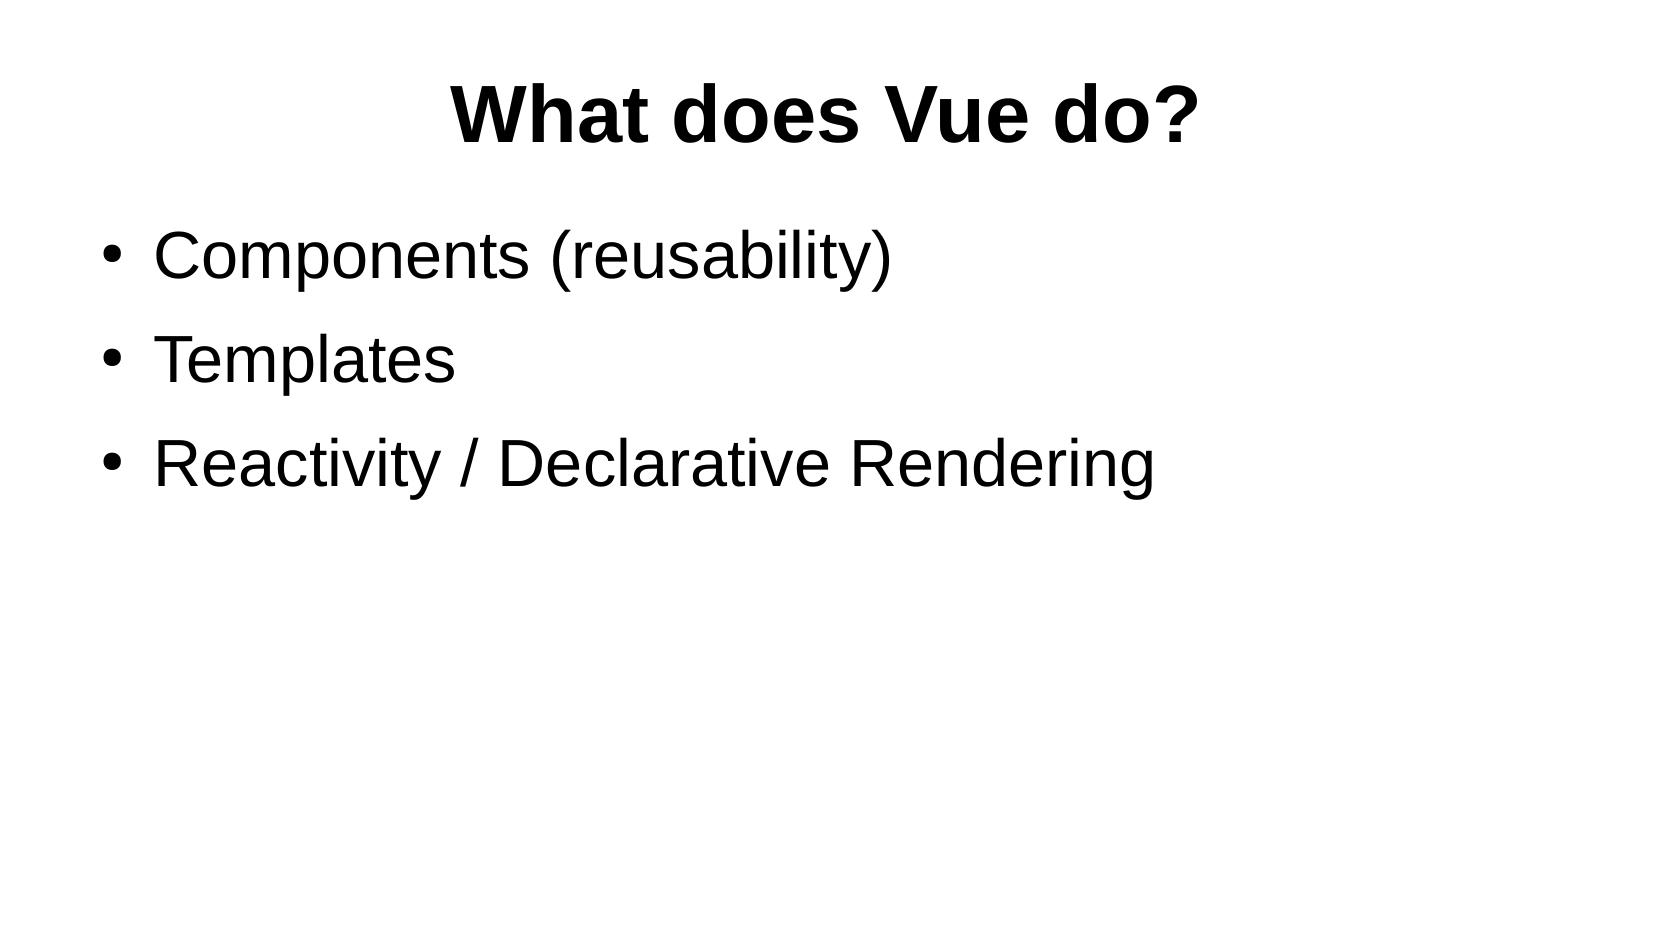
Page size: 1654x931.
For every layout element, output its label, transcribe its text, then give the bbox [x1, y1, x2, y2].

title What does Vue do? [82, 37, 1571, 193]
list Components (reusability) Templates Reactivity / Declarative Rendering [82, 217, 1571, 758]
